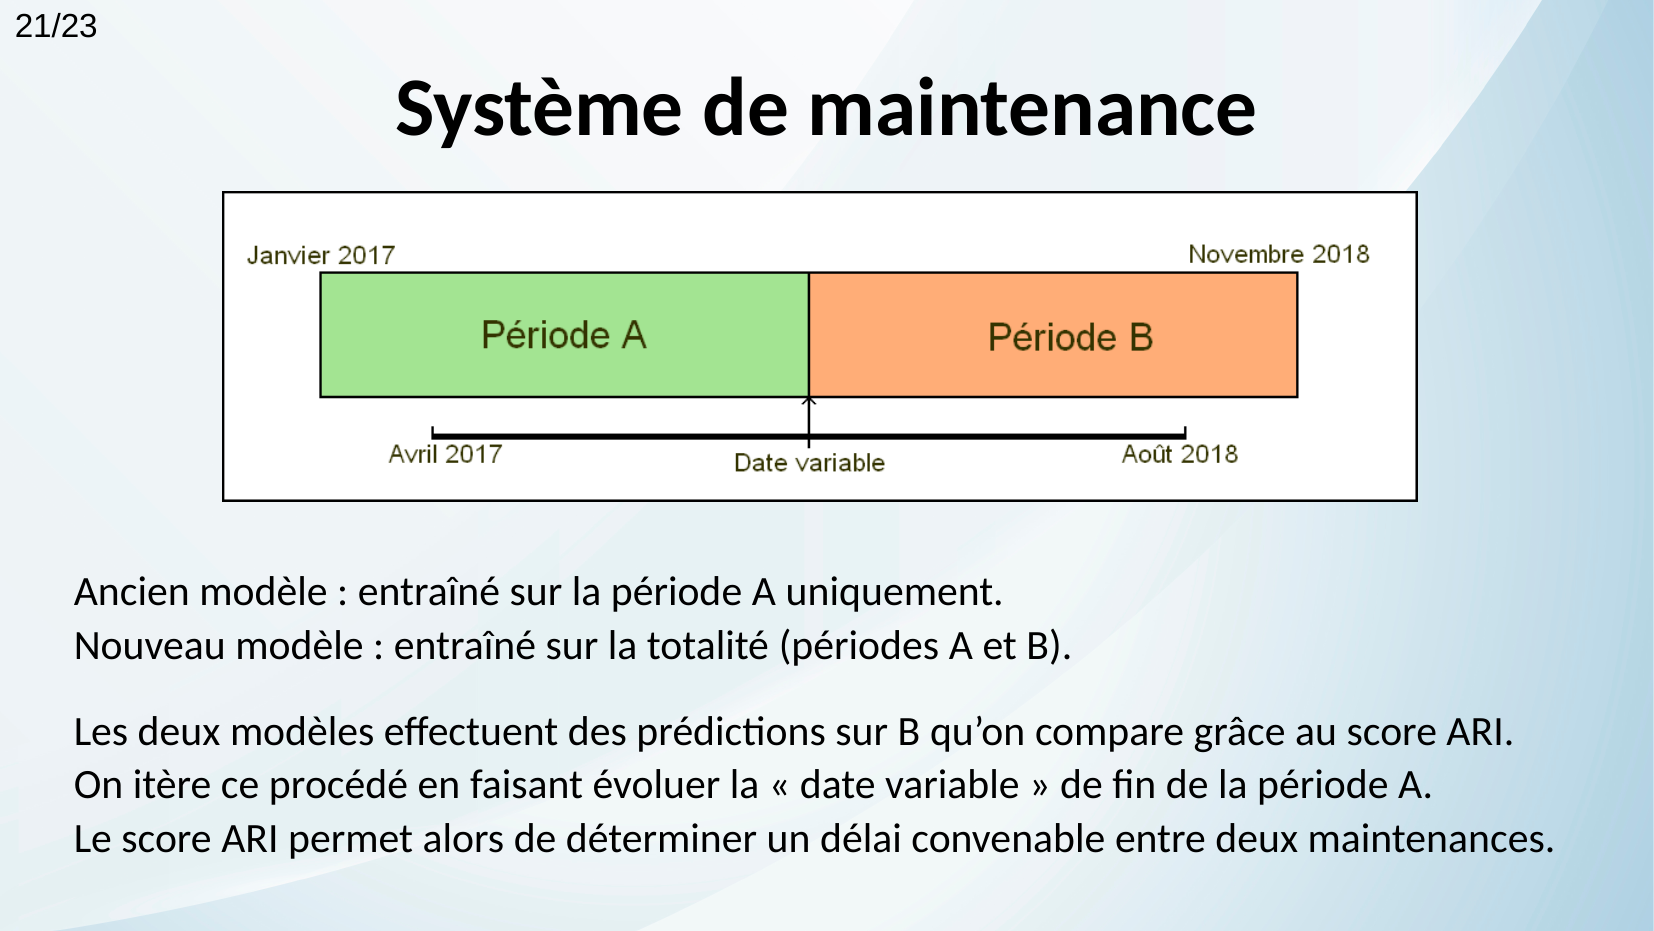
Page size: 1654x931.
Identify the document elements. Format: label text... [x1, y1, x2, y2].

text_box 21/23 [0, 0, 119, 60]
picture [0, 0, 1654, 931]
text_box Ancien modèle : entraîné sur la période A uniquement. Nouveau modèle : entraîné sur la totalité (périodes A et B). Les deux modèles effectuent des prédictions sur B qu’on compare grâce au score ARI. On itère ce procédé en faisant évoluer la « date variable » de fin de la période A. Le score ARI permet alors de déterminer un délai convenable entre deux maintenances. [59, 566, 1595, 892]
title Système de maintenance [82, 37, 1571, 193]
